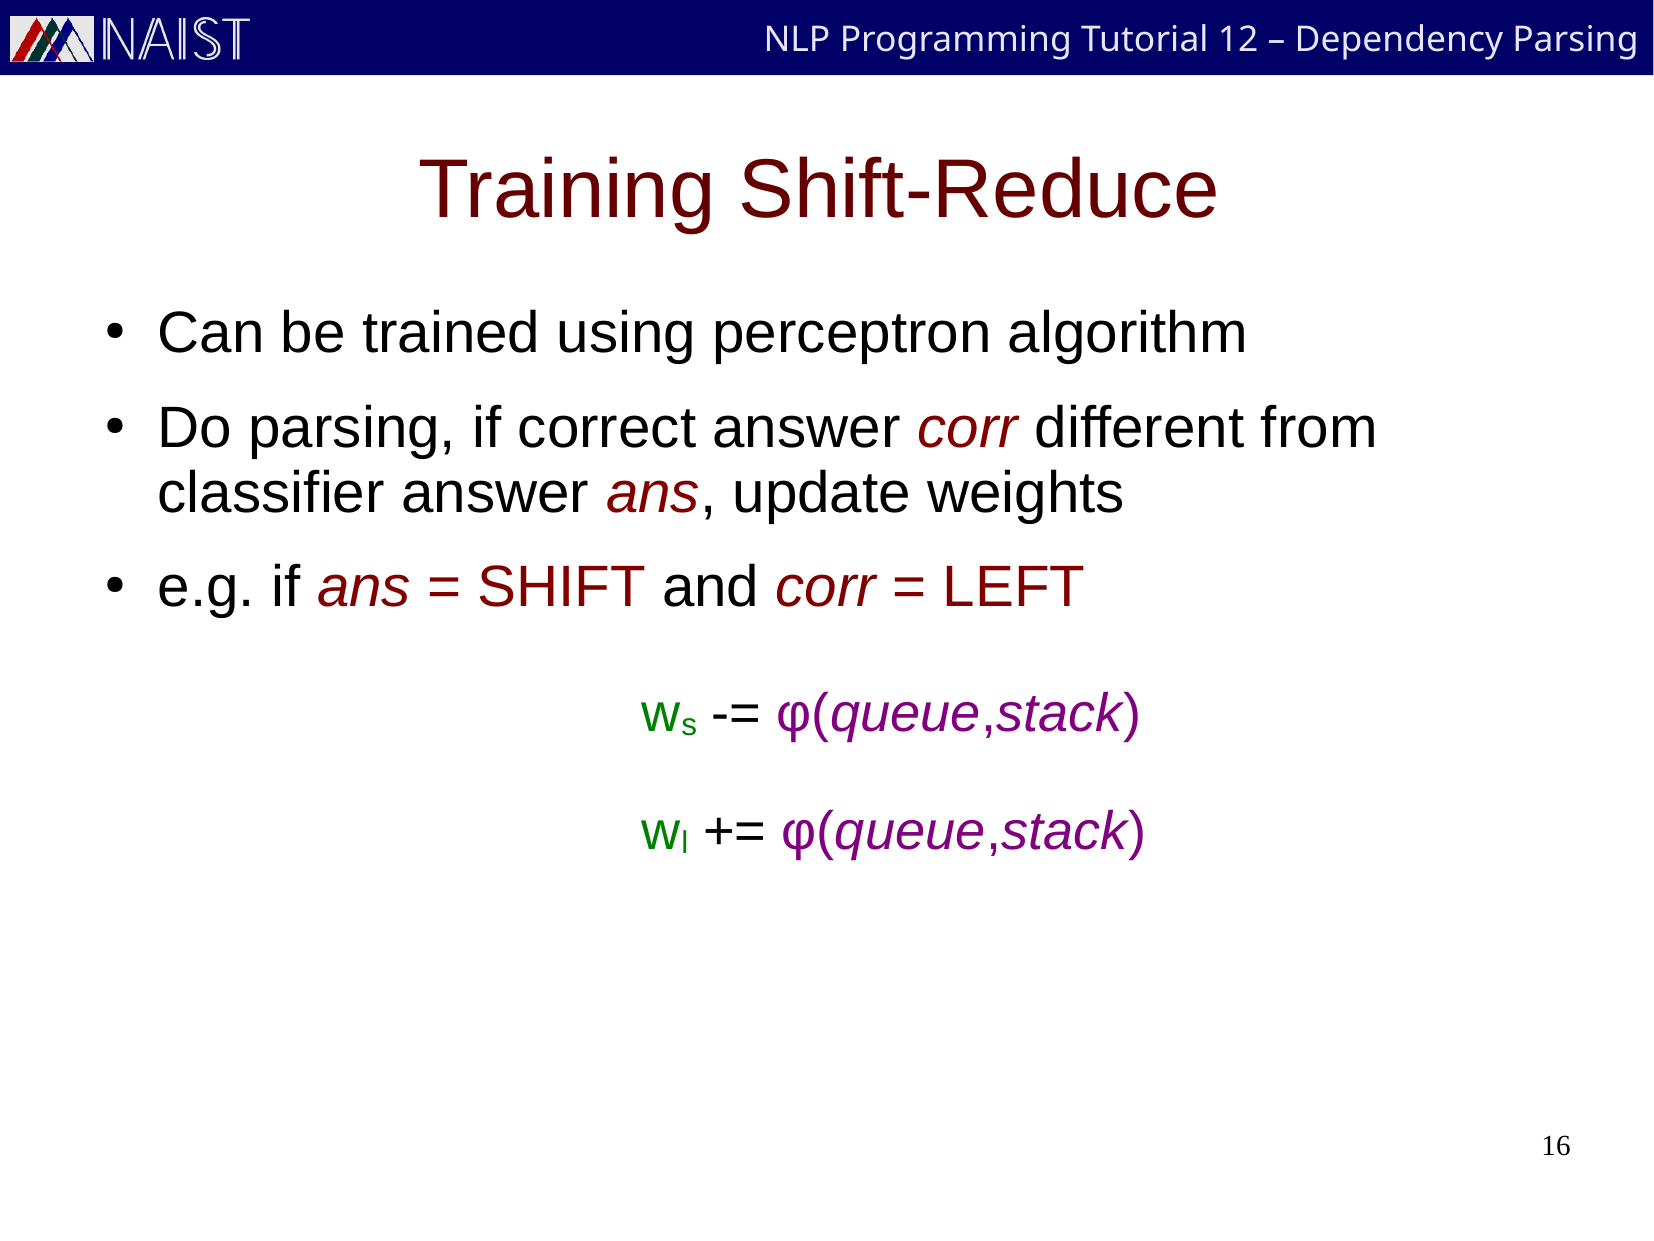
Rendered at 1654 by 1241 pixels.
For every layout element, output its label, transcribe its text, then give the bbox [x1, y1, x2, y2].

text_box ws -= φ(queue,stack) [627, 675, 1157, 769]
picture [10, 16, 94, 62]
title Training Shift-Reduce [75, 92, 1564, 285]
list Can be trained using perceptron algorithm Do parsing, if correct answer corr different from classifier answer ans, update weights e.g. if ans = SHIFT and corr = LEFT [86, 300, 1576, 1119]
text_box wl += φ(queue,stack) [627, 793, 1162, 887]
picture [102, 17, 251, 60]
